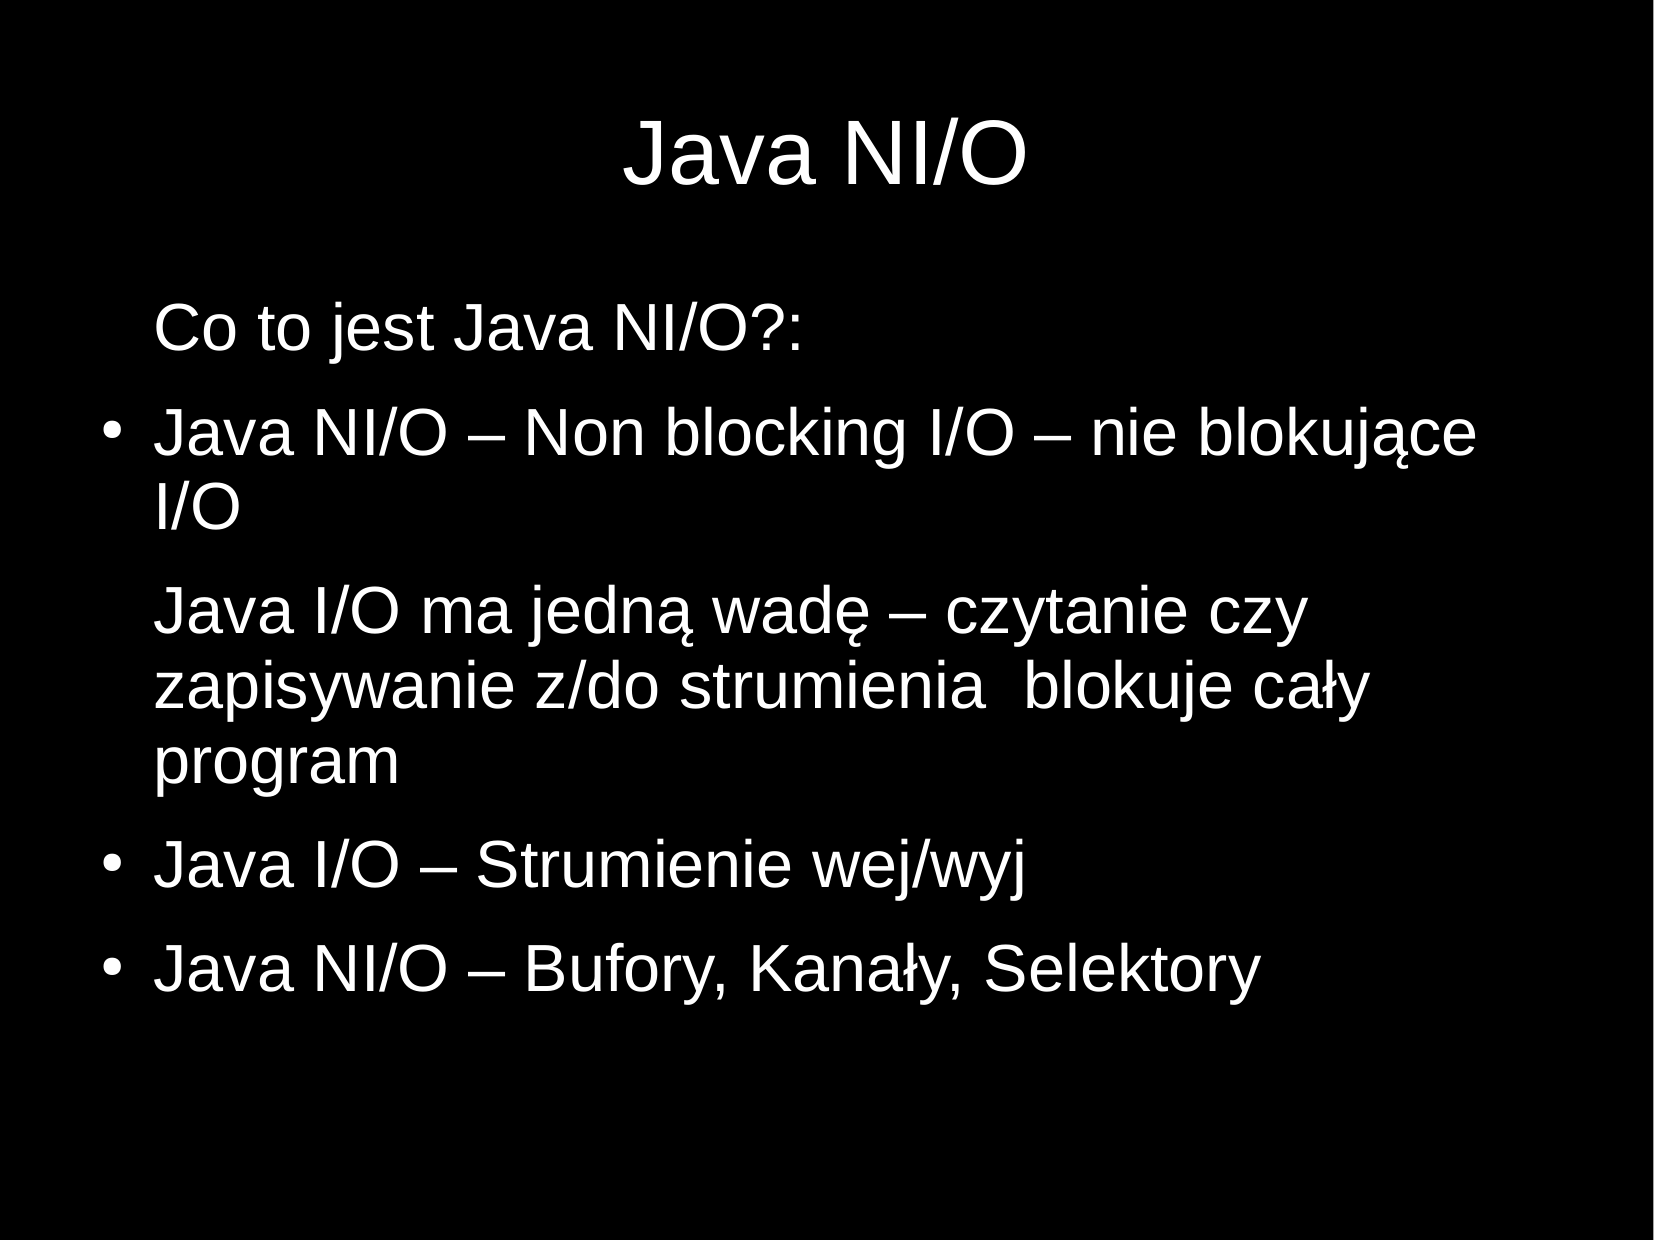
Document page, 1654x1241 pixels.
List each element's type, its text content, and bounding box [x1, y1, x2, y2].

title Java NI/O [82, 49, 1571, 257]
list Co to jest Java NI/O?: Java NI/O – Non blocking I/O – nie blokujące I/O Java I/O ma jedną wadę – czytanie czy zapisywanie z/do strumienia blokuje cały program Java I/O – Strumienie wej/wyj Java NI/O – Bufory, Kanały, Selektory [82, 290, 1571, 1010]
